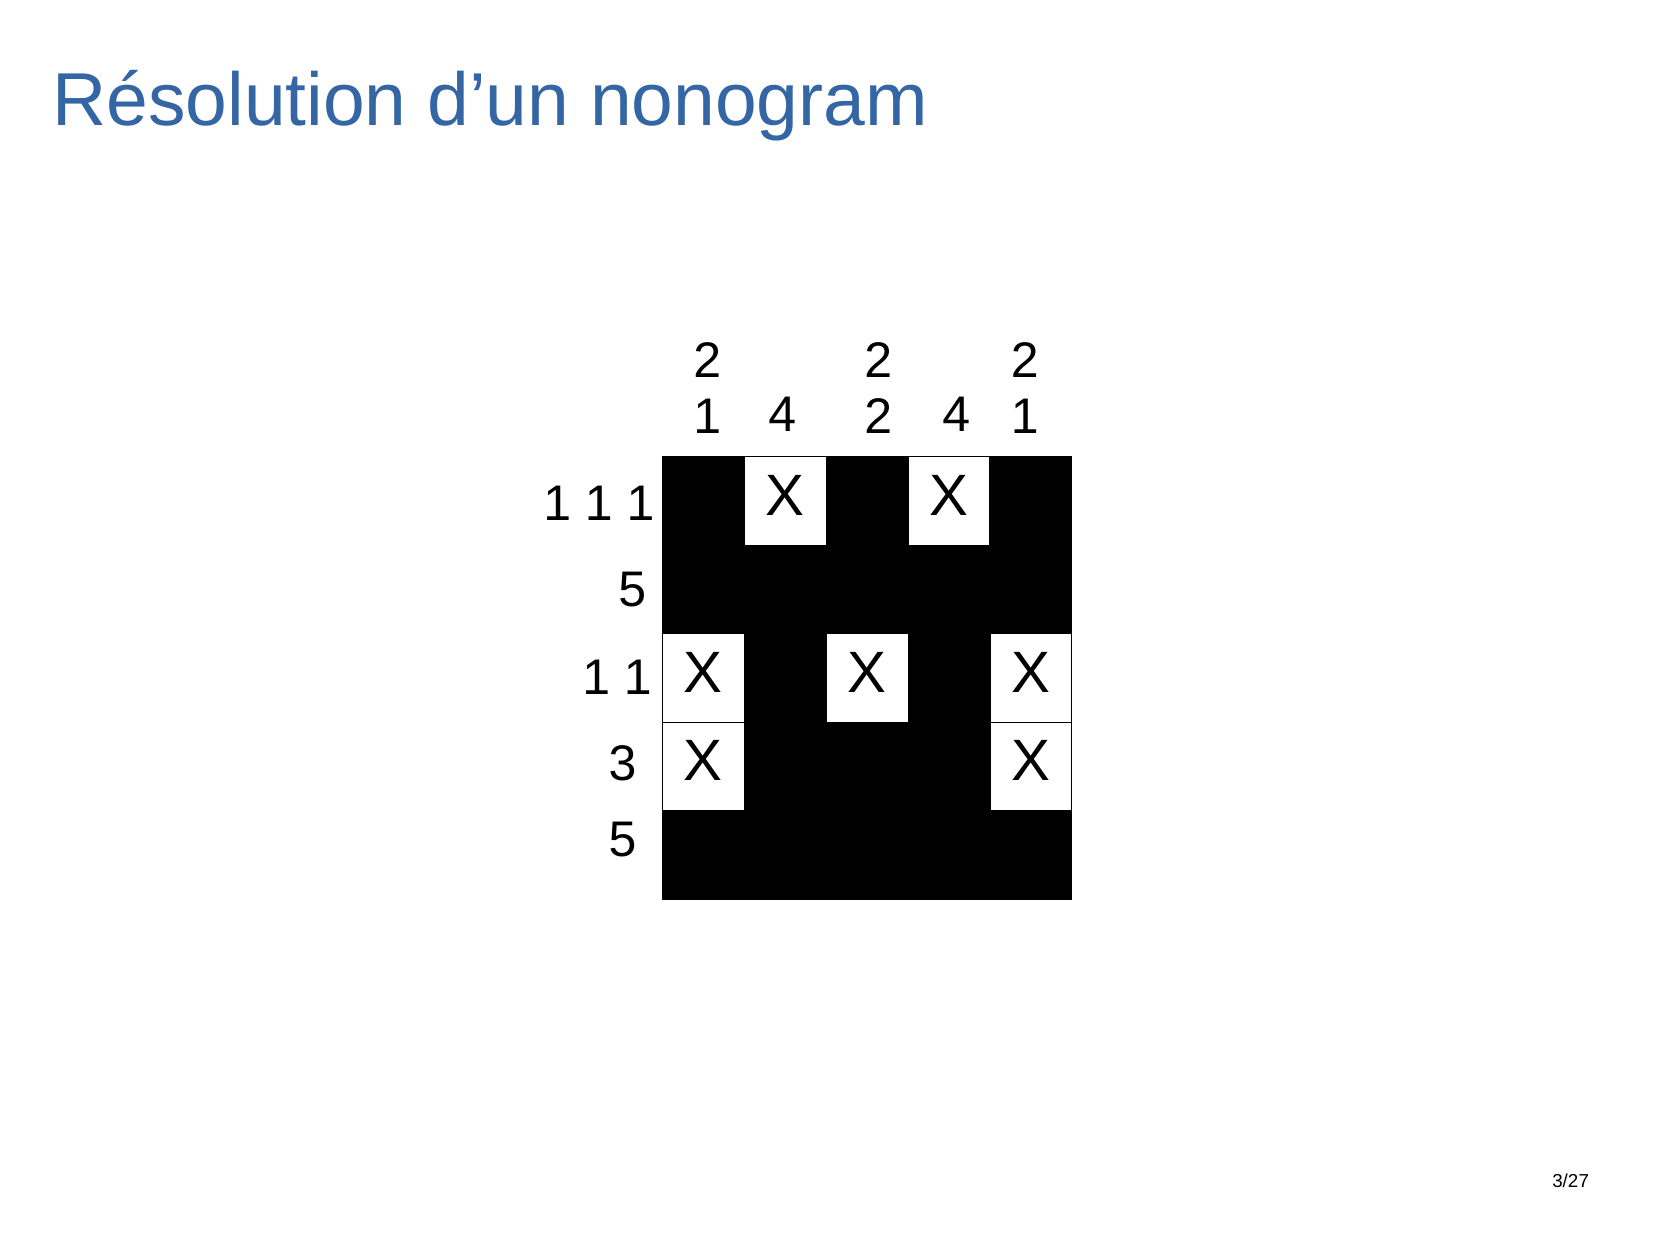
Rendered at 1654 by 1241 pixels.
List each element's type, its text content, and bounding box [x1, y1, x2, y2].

table_cell [827, 811, 908, 899]
table_header [827, 457, 908, 545]
text_box 1 1 [567, 641, 681, 718]
table_cell [745, 723, 826, 810]
table_cell [745, 811, 826, 899]
text_box 3/27 [1537, 1162, 1614, 1199]
text_box 2 2 [849, 325, 888, 457]
table_cell [991, 811, 1071, 899]
text_box 4 [927, 378, 966, 455]
table_cell [991, 546, 1071, 633]
table_cell X [663, 634, 744, 722]
table_cell [909, 811, 989, 899]
text_box Résolution d’un nonogram [37, 50, 1013, 151]
table_cell X [827, 634, 908, 722]
text_box 4 [753, 378, 792, 455]
table_cell [663, 811, 744, 899]
table_cell [909, 723, 989, 810]
table_cell [909, 634, 989, 722]
table_cell X [991, 634, 1071, 722]
table_header [991, 457, 1071, 545]
text_box 3 [593, 727, 652, 804]
table_header X [745, 457, 826, 545]
text_box 5 [603, 554, 679, 642]
table_cell X [991, 723, 1071, 810]
table_cell [679, 546, 744, 633]
table_cell [745, 546, 826, 633]
table_header [663, 457, 744, 545]
table_cell [827, 546, 908, 633]
table_cell [745, 634, 826, 722]
table_cell [827, 723, 908, 810]
text_box 2 1 [678, 325, 736, 457]
text_box 5 [593, 804, 645, 880]
text_box 2 1 [996, 325, 1054, 457]
table_header X [909, 457, 989, 545]
text_box 1 1 1 [528, 467, 679, 554]
table_cell X [663, 723, 744, 810]
table_cell [909, 546, 989, 633]
